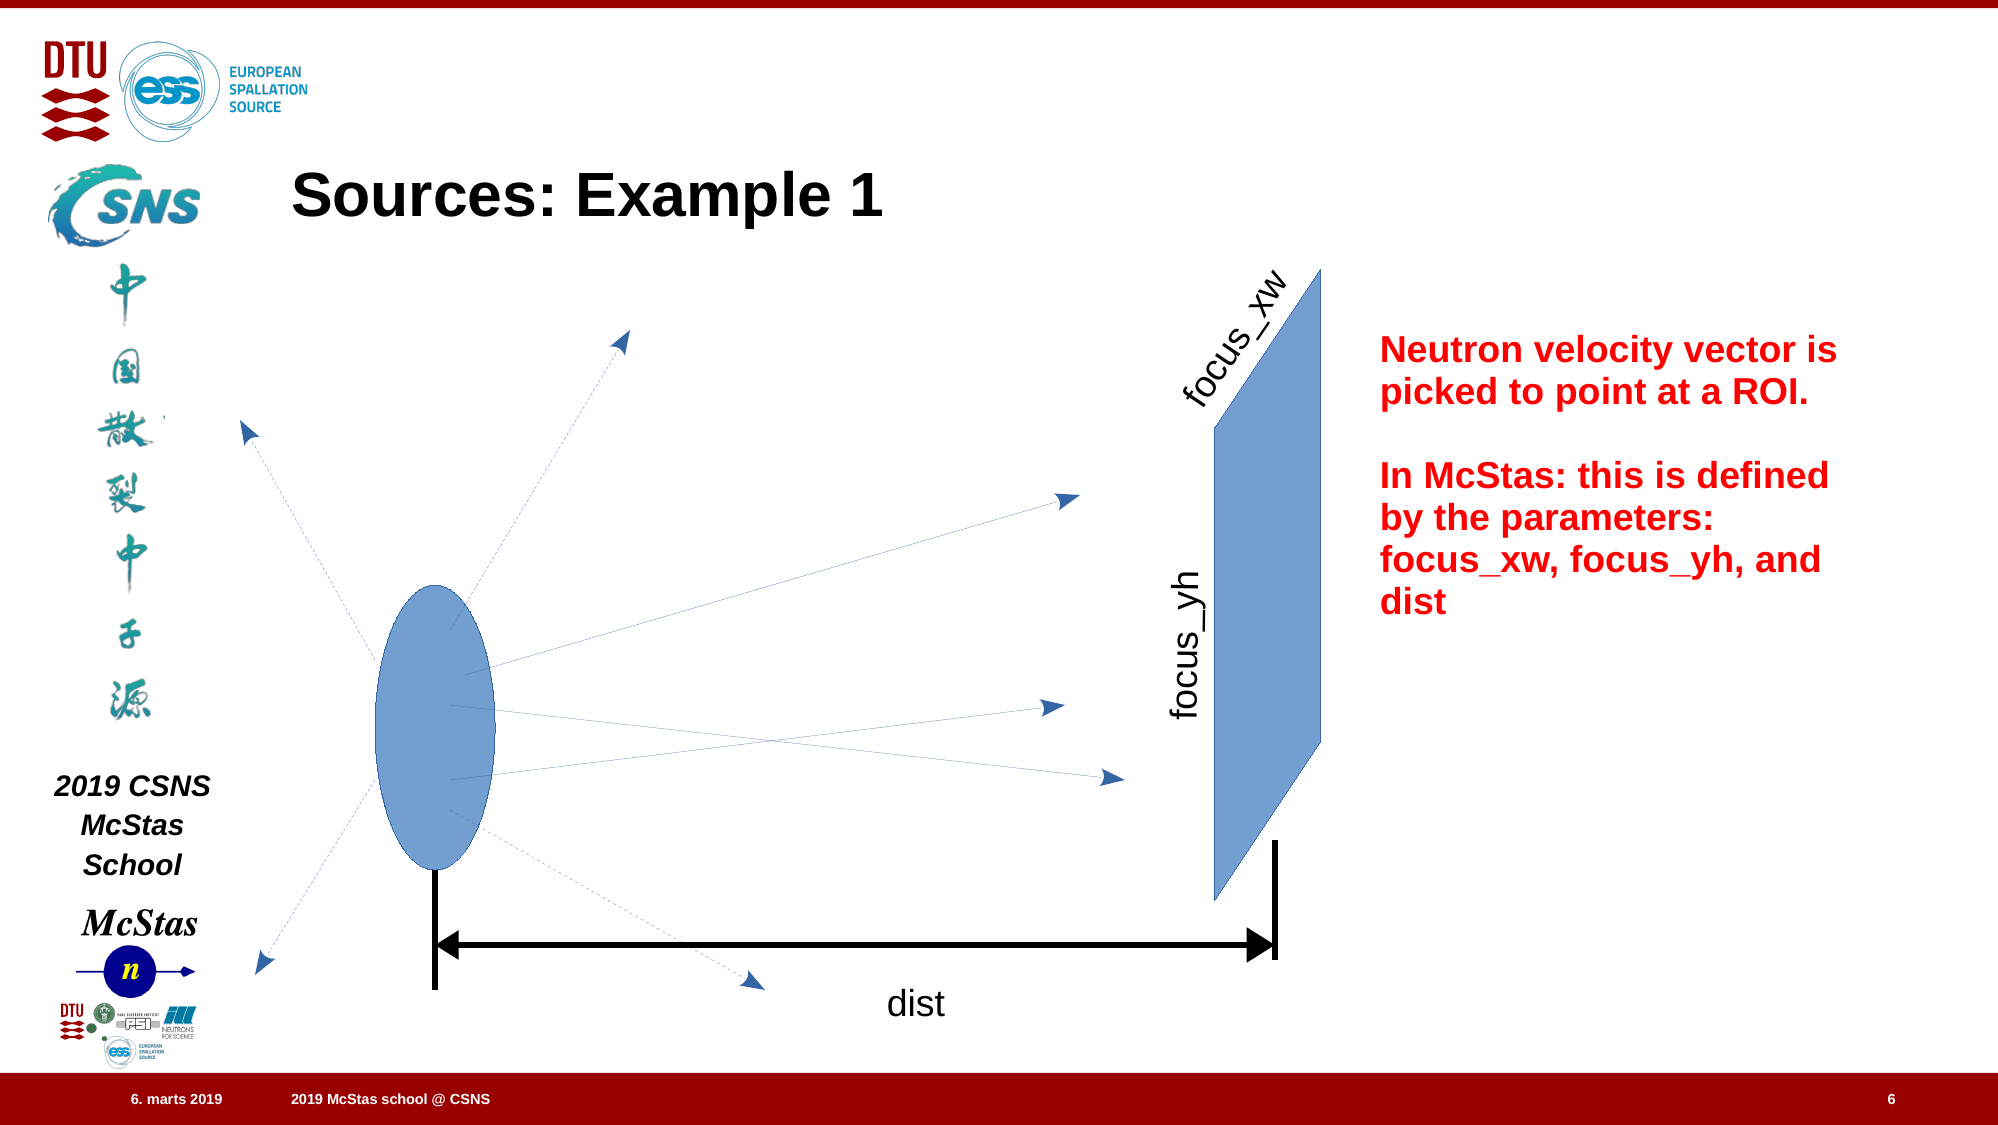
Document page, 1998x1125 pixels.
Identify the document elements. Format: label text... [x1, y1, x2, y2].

text_box focus_yh [1155, 554, 1214, 736]
picture [59, 908, 213, 999]
text_box [375, 585, 496, 870]
picture [116, 1013, 160, 1030]
text_box [1214, 269, 1321, 901]
text_box dist [872, 975, 961, 1032]
text_box focus_xw [1159, 238, 1317, 432]
picture [86, 1003, 197, 1069]
picture [119, 41, 307, 142]
picture [48, 162, 209, 744]
text_box Neutron velocity vector is picked to point at a ROI. In McStas: this is defined by the parameters: focus_xw, focus_yh, and dist [1365, 321, 1861, 826]
slide_number <number> [1887, 1088, 1909, 1110]
title Sources: Example 1 [291, 69, 1819, 230]
